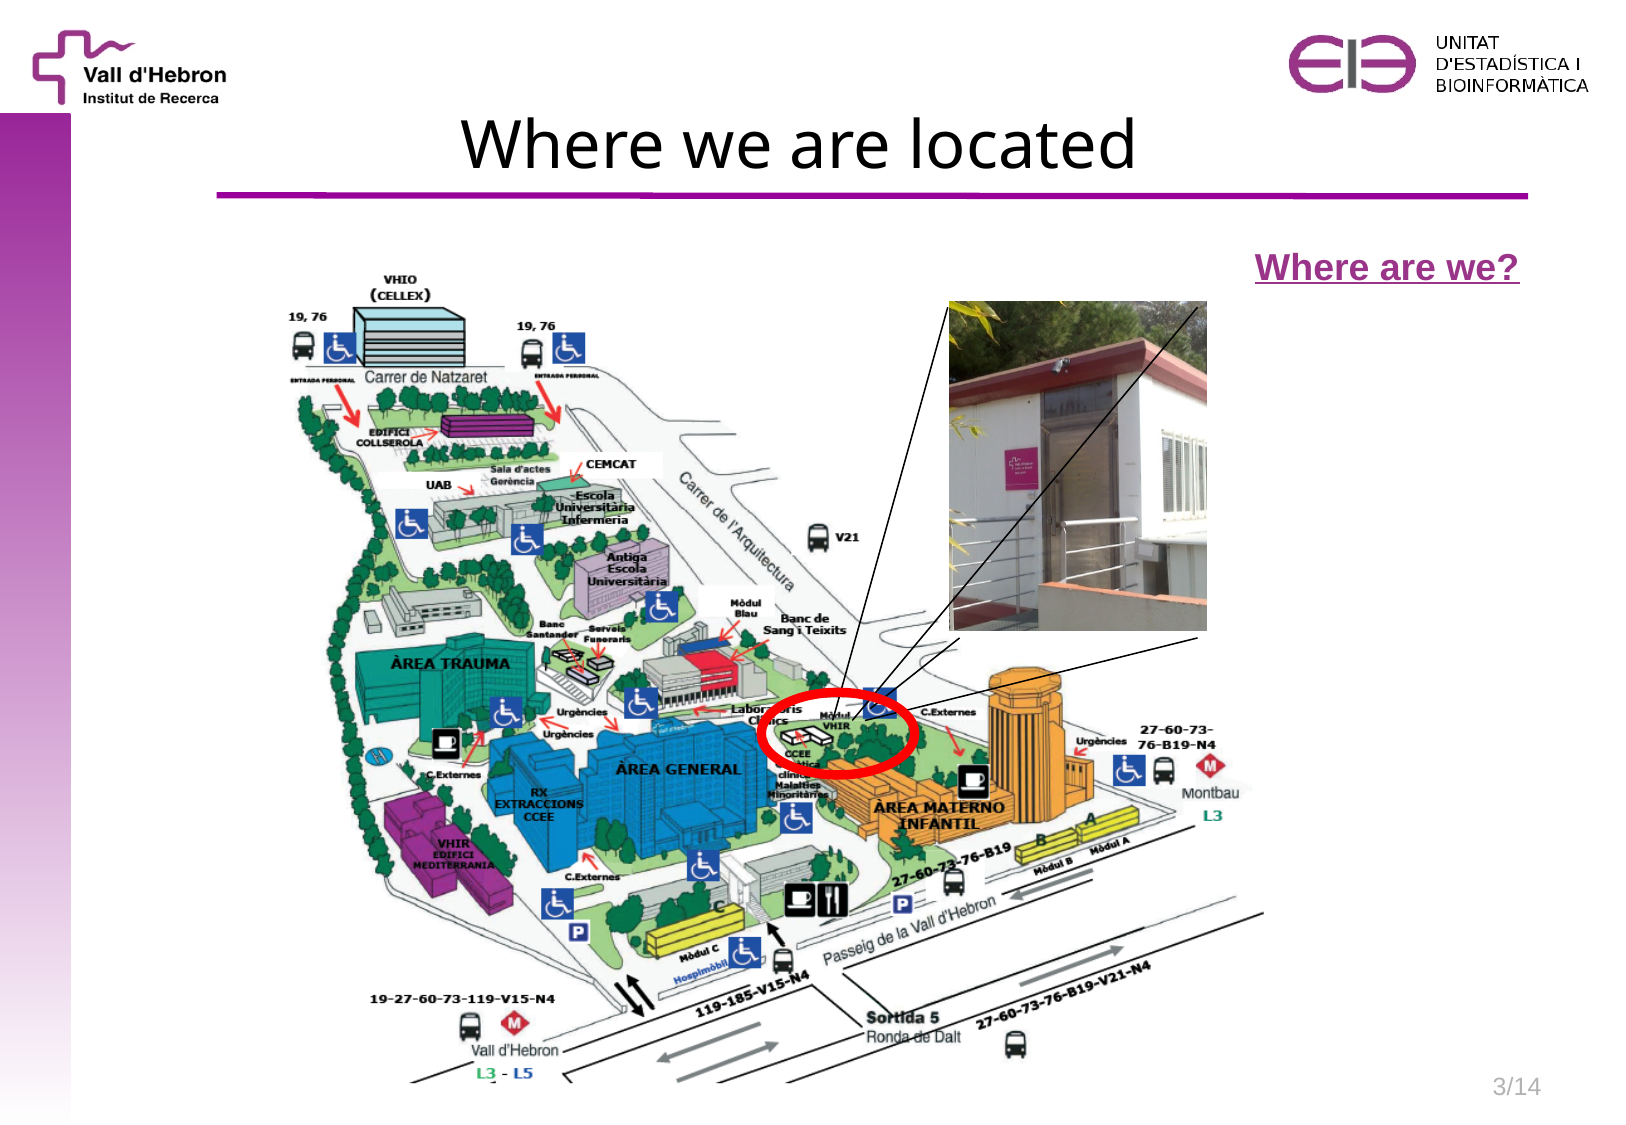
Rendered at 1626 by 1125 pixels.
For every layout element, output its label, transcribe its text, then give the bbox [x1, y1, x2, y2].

picture [1279, 24, 1625, 100]
text_box Where are we? [1240, 235, 1574, 296]
picture [212, 255, 1282, 1125]
title Where we are located [108, 54, 1491, 230]
picture [31, 29, 227, 106]
